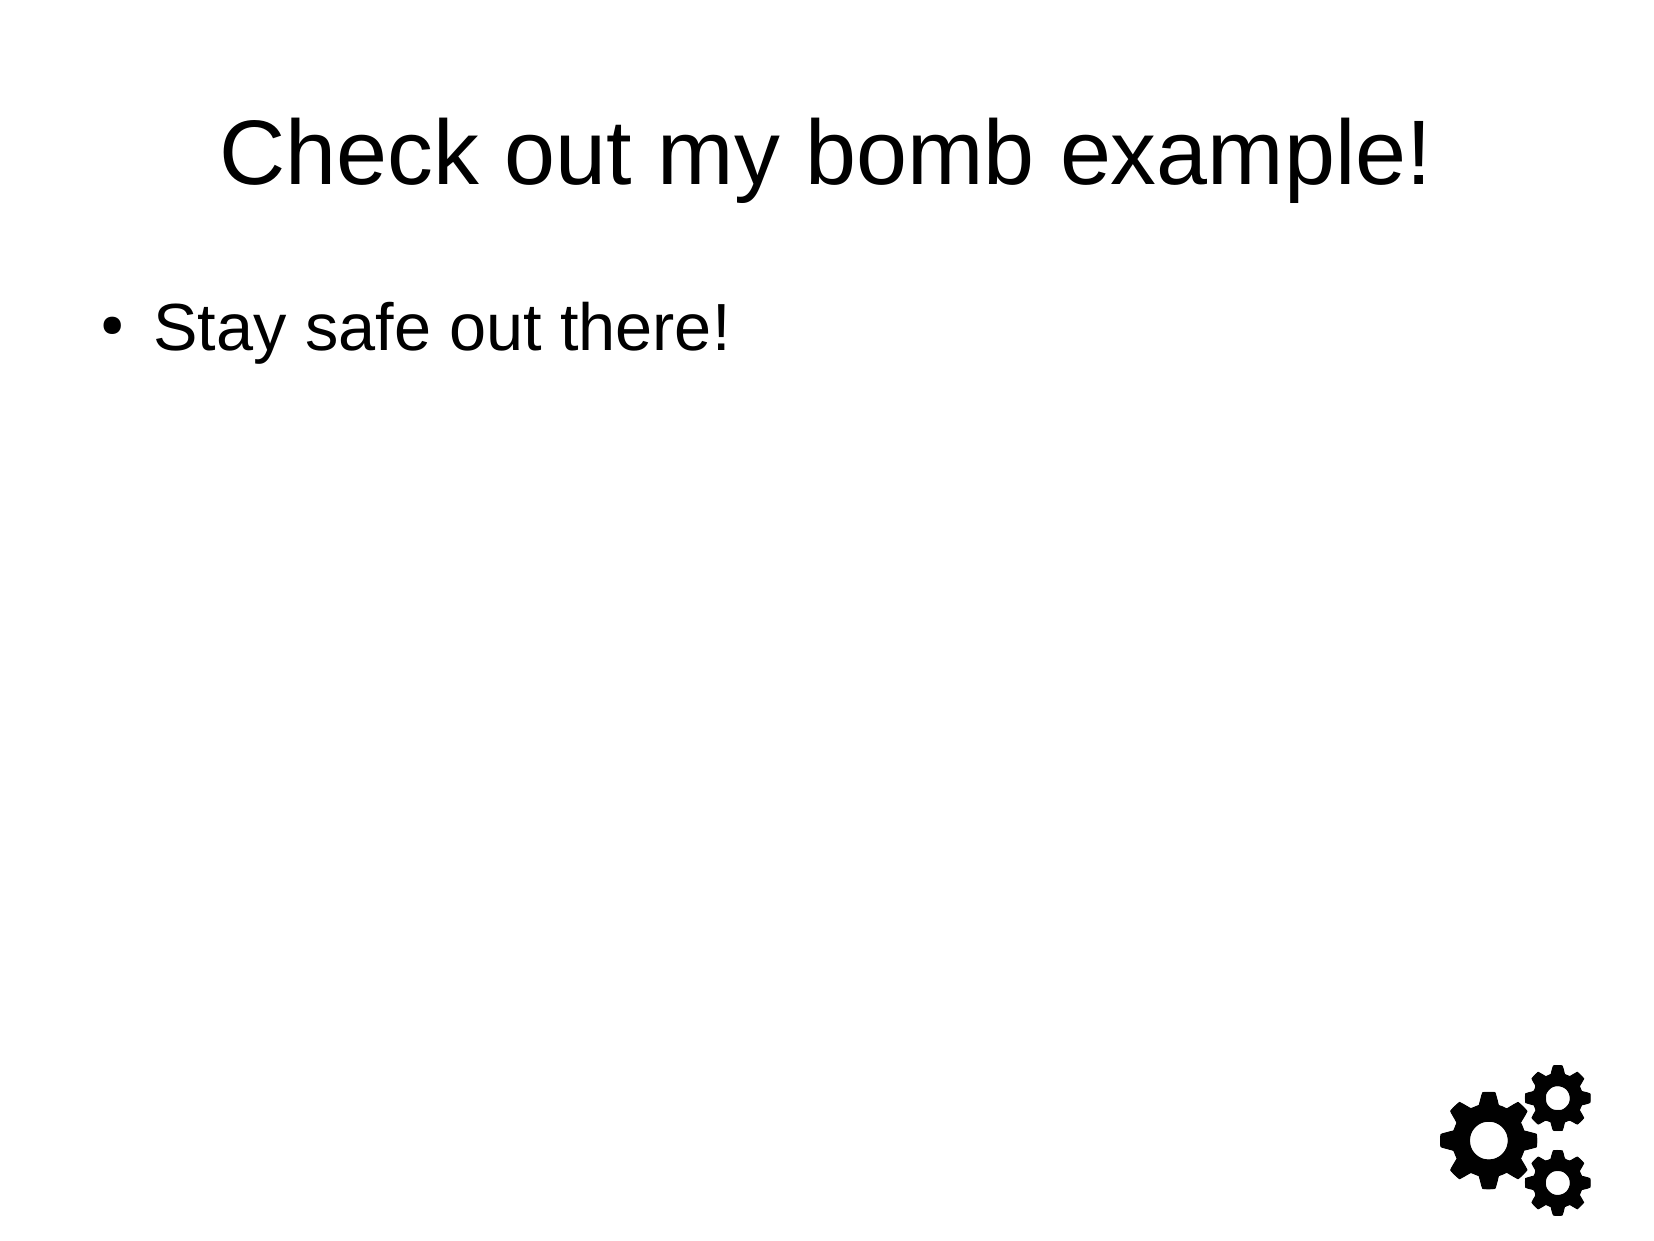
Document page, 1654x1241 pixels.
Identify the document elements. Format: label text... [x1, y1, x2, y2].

list Stay safe out there! [82, 290, 1571, 1010]
picture [1440, 1065, 1591, 1216]
title Check out my bomb example! [82, 49, 1571, 257]
